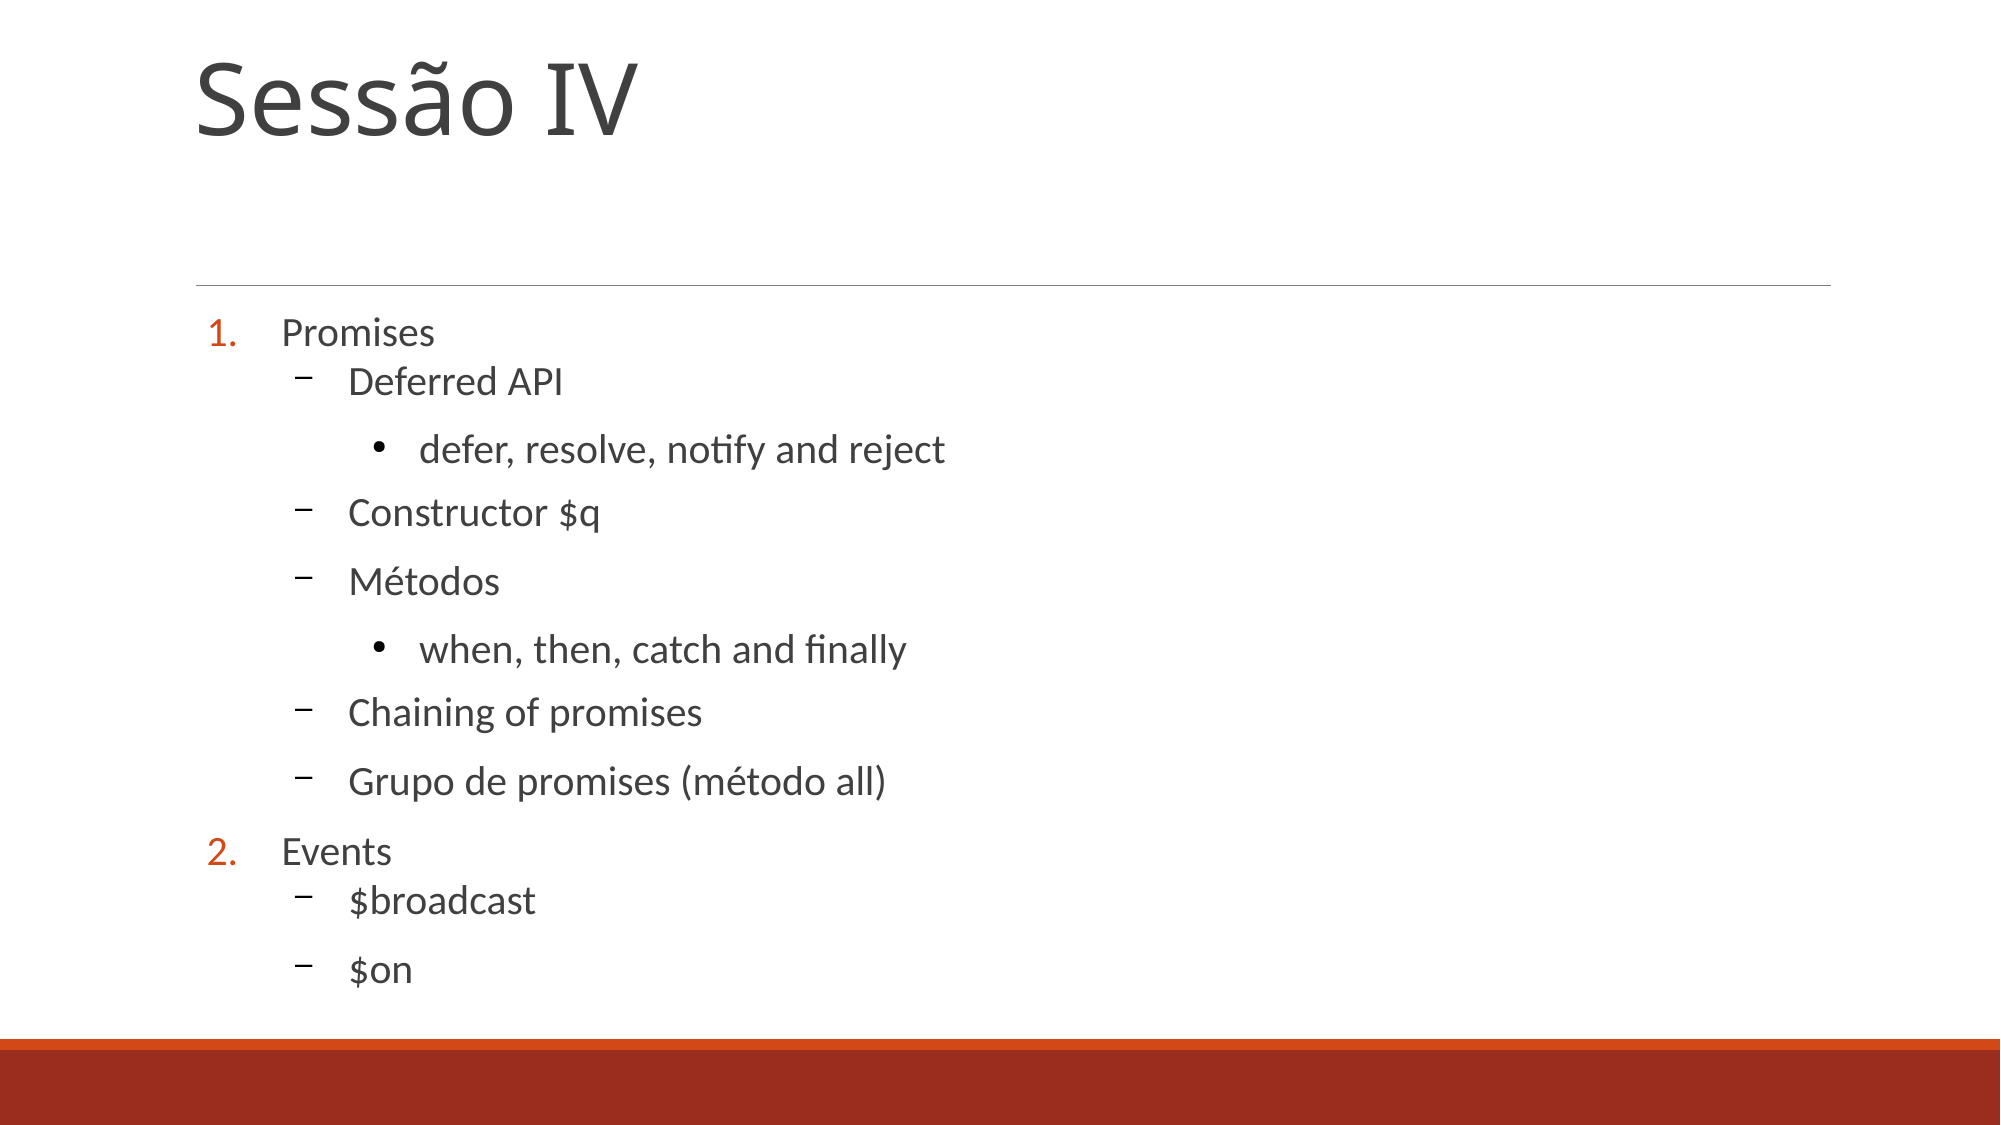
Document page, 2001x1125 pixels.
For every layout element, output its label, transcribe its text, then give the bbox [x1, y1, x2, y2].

title Sessão IV [180, 47, 1830, 285]
list Promises Deferred API defer, resolve, notify and reject Constructor $q Métodos when, then, catch and finally Chaining of promises Grupo de promises (método all) Events $broadcast $on [191, 302, 1842, 963]
